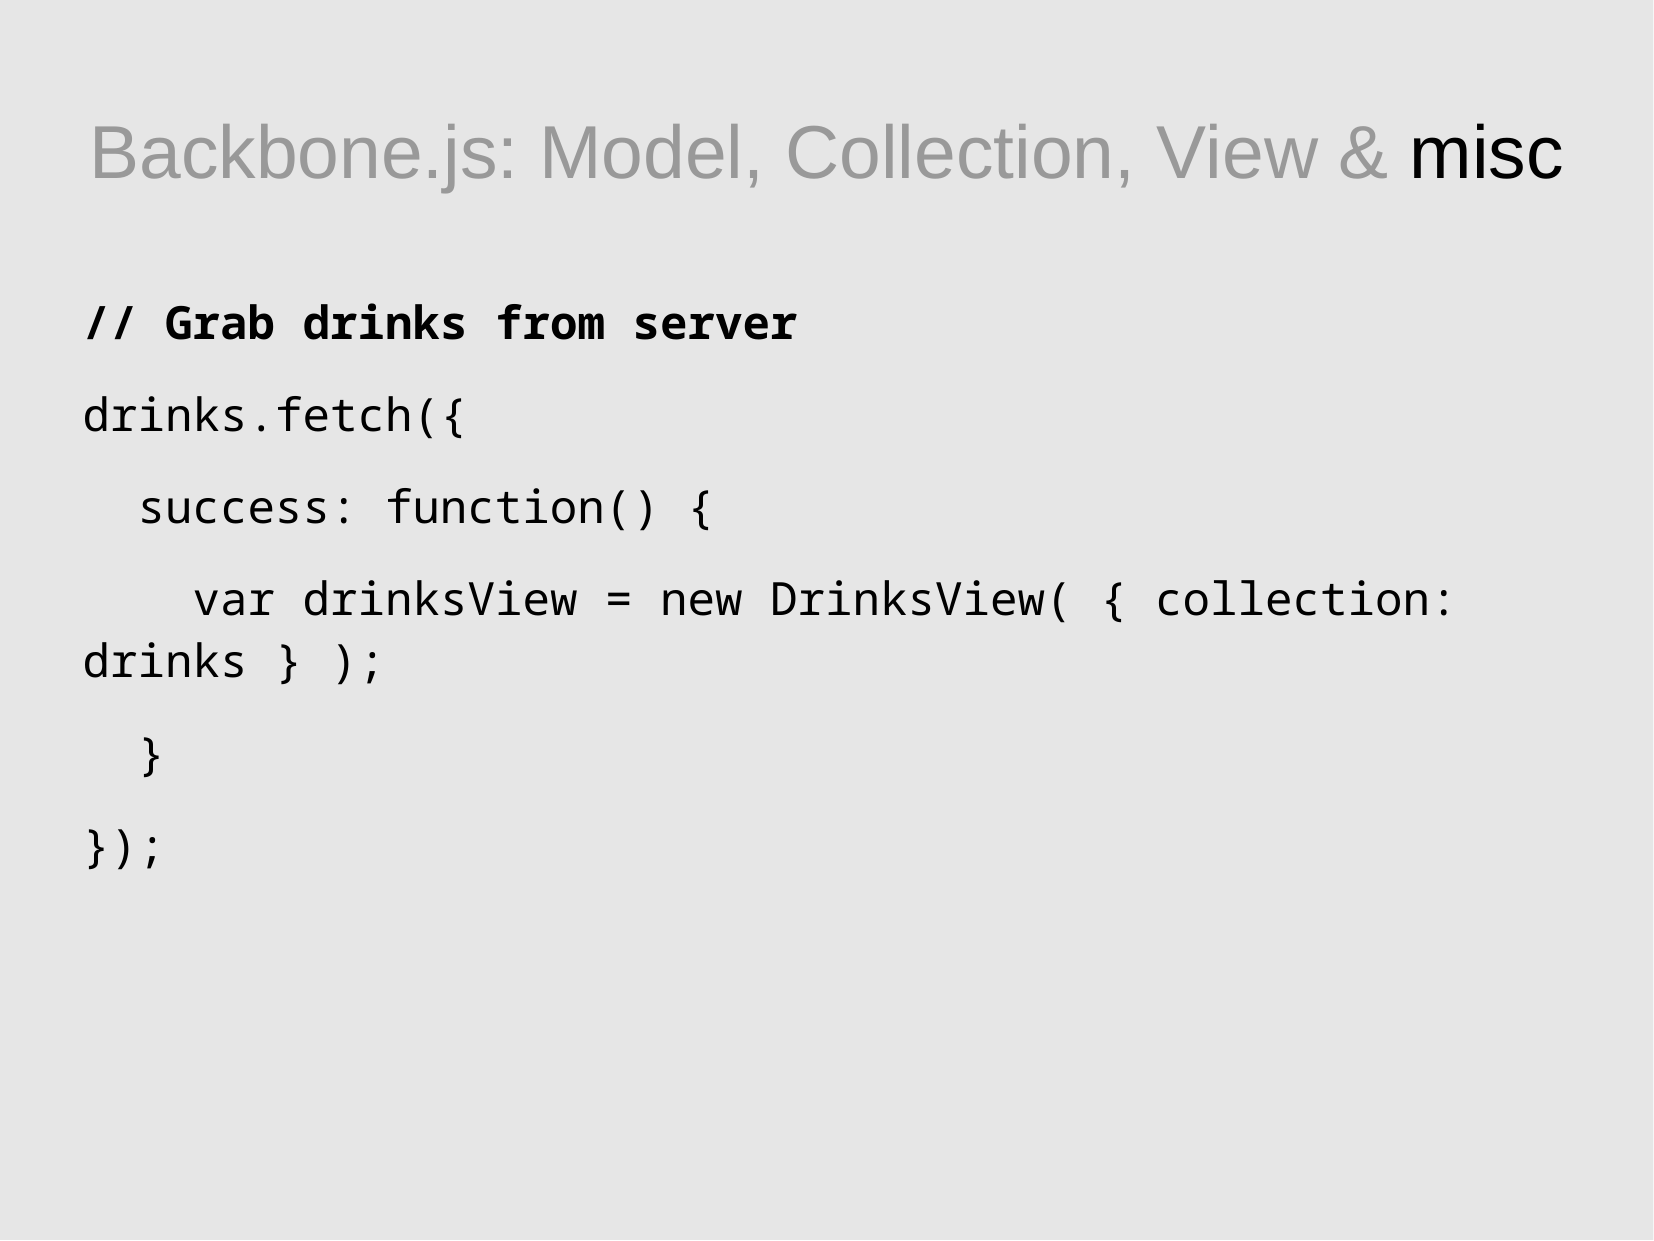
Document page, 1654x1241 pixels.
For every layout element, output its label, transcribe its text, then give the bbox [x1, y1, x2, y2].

list // Grab drinks from server drinks.fetch({ success: function() { var drinksView = new DrinksView( { collection: drinks } ); } }); [82, 290, 1571, 1109]
title Backbone.js: Model, Collection, View & misc [82, 56, 1571, 250]
